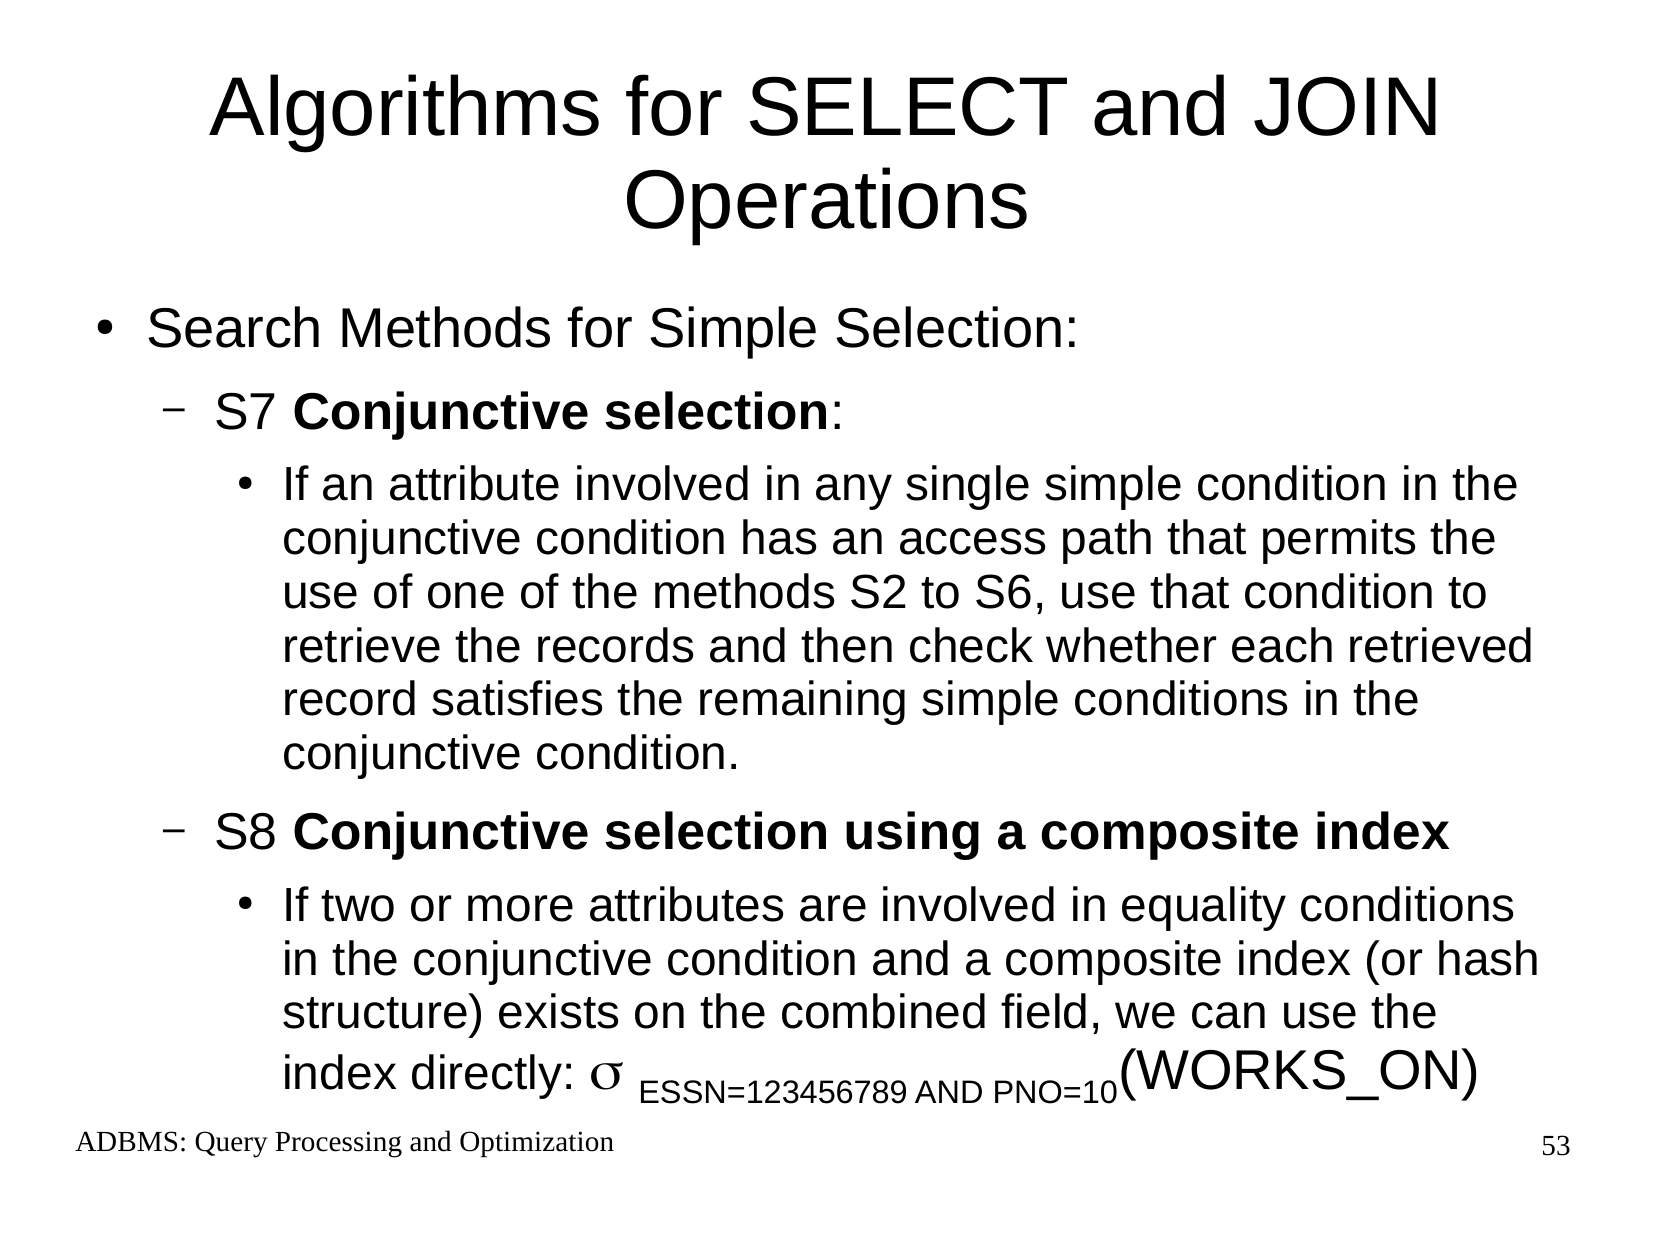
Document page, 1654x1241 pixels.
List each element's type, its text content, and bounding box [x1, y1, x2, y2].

list Search Methods for Simple Selection: S7 Conjunctive selection: If an attribute involved in any single simple condition in the conjunctive condition has an access path that permits the use of one of the methods S2 to S6, use that condition to retrieve the records and then check whether each retrieved record satisfies the remaining simple conditions in the conjunctive condition. S8 Conjunctive selection using a composite index If two or more attributes are involved in equality conditions in the conjunctive condition and a composite index (or hash structure) exists on the combined field, we can use the index directly:  ESSN=123456789 AND PNO=10(WORKS_ON) [78, 297, 1567, 1126]
title Algorithms for SELECT and JOIN Operations [82, 49, 1571, 257]
